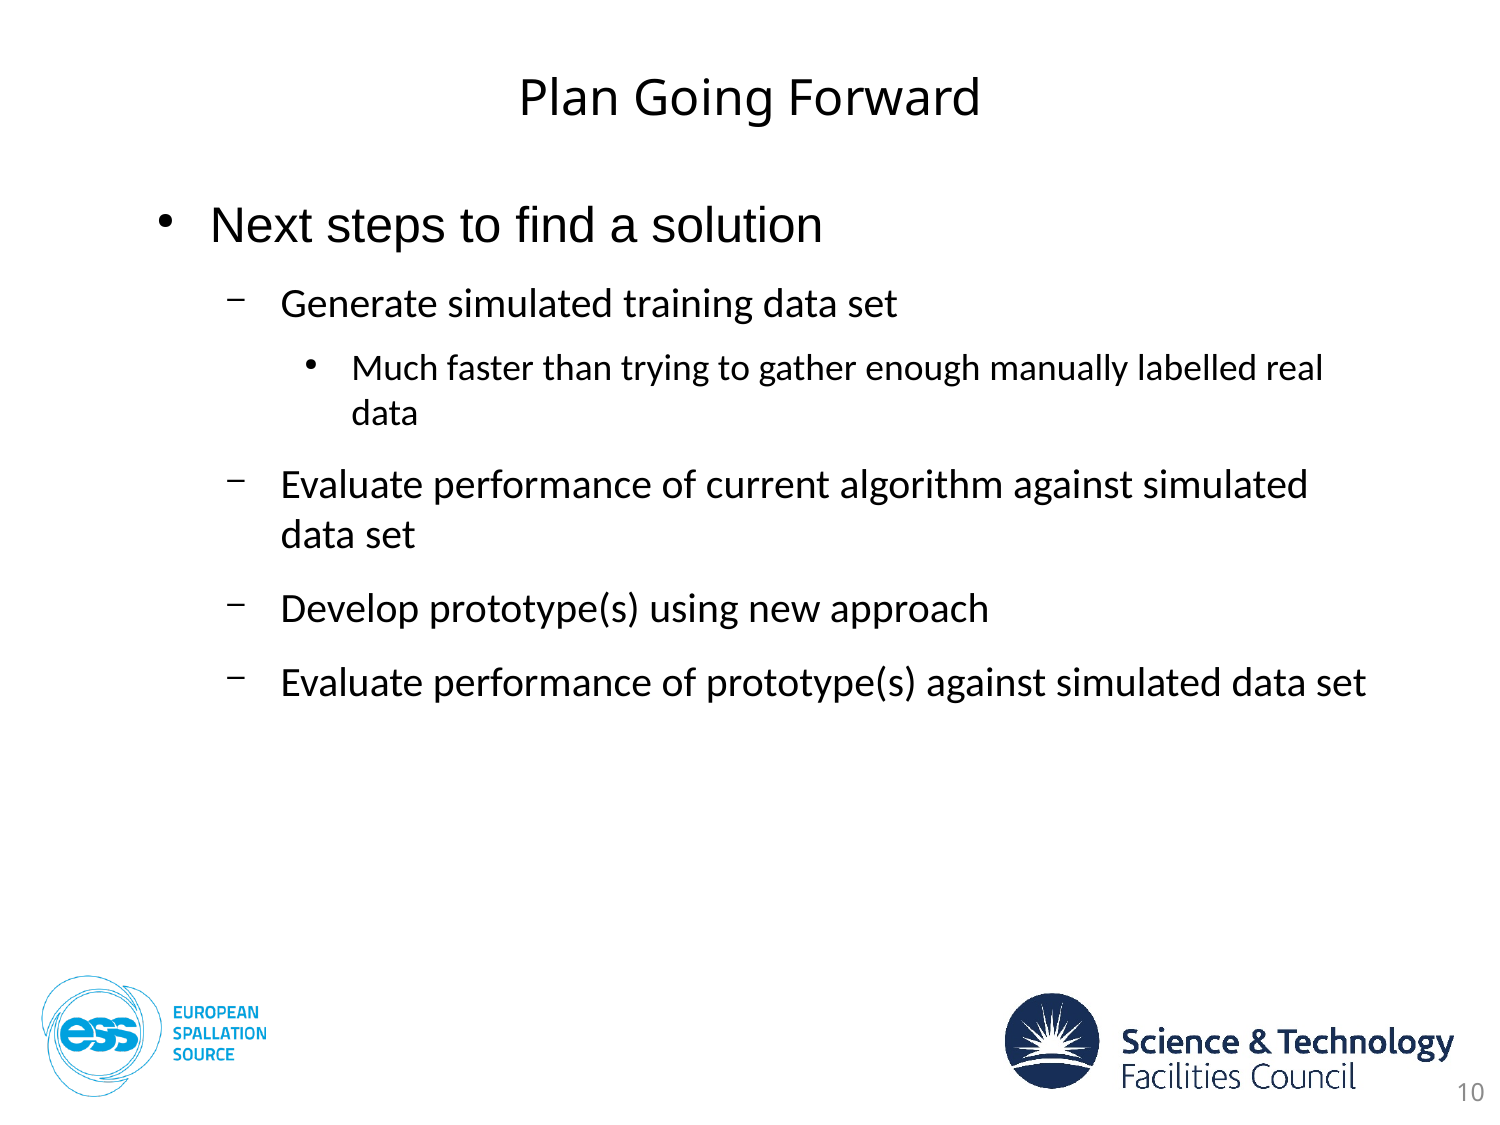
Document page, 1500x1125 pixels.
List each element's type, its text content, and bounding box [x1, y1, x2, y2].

picture [1003, 991, 1454, 1090]
title Plan Going Forward [0, 30, 1500, 161]
slide_number <number> [1387, 1064, 1500, 1124]
list Next steps to find a solution Generate simulated training data set Much faster than trying to gather enough manually labelled real data Evaluate performance of current algorithm against simulated data set Develop prototype(s) using new approach Evaluate performance of prototype(s) against simulated data set [123, 184, 1400, 905]
picture [41, 975, 266, 1097]
